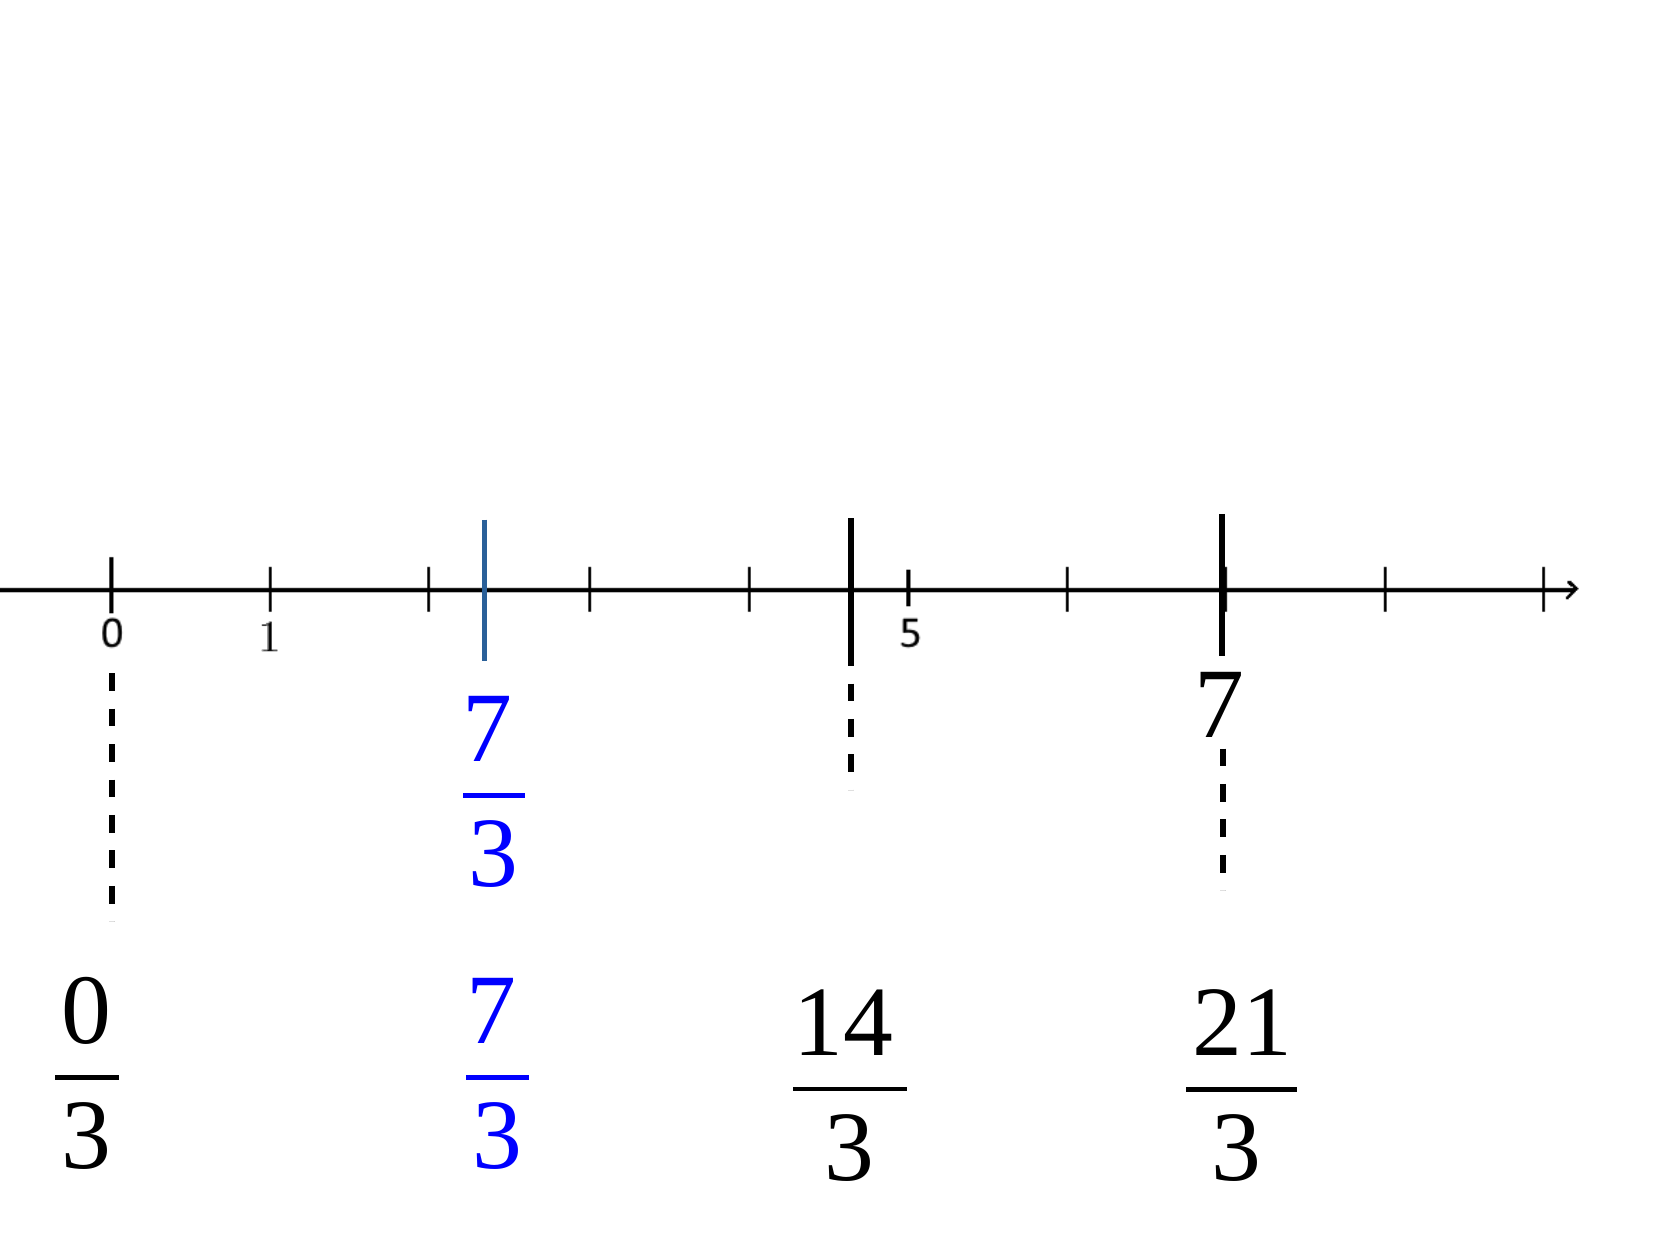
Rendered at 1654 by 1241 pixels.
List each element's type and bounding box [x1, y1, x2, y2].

picture [0, 504, 1583, 686]
chart [1169, 649, 1270, 761]
chart [435, 956, 556, 1194]
chart [762, 968, 934, 1205]
chart [1155, 968, 1323, 1206]
chart [431, 674, 552, 912]
chart [23, 956, 145, 1194]
